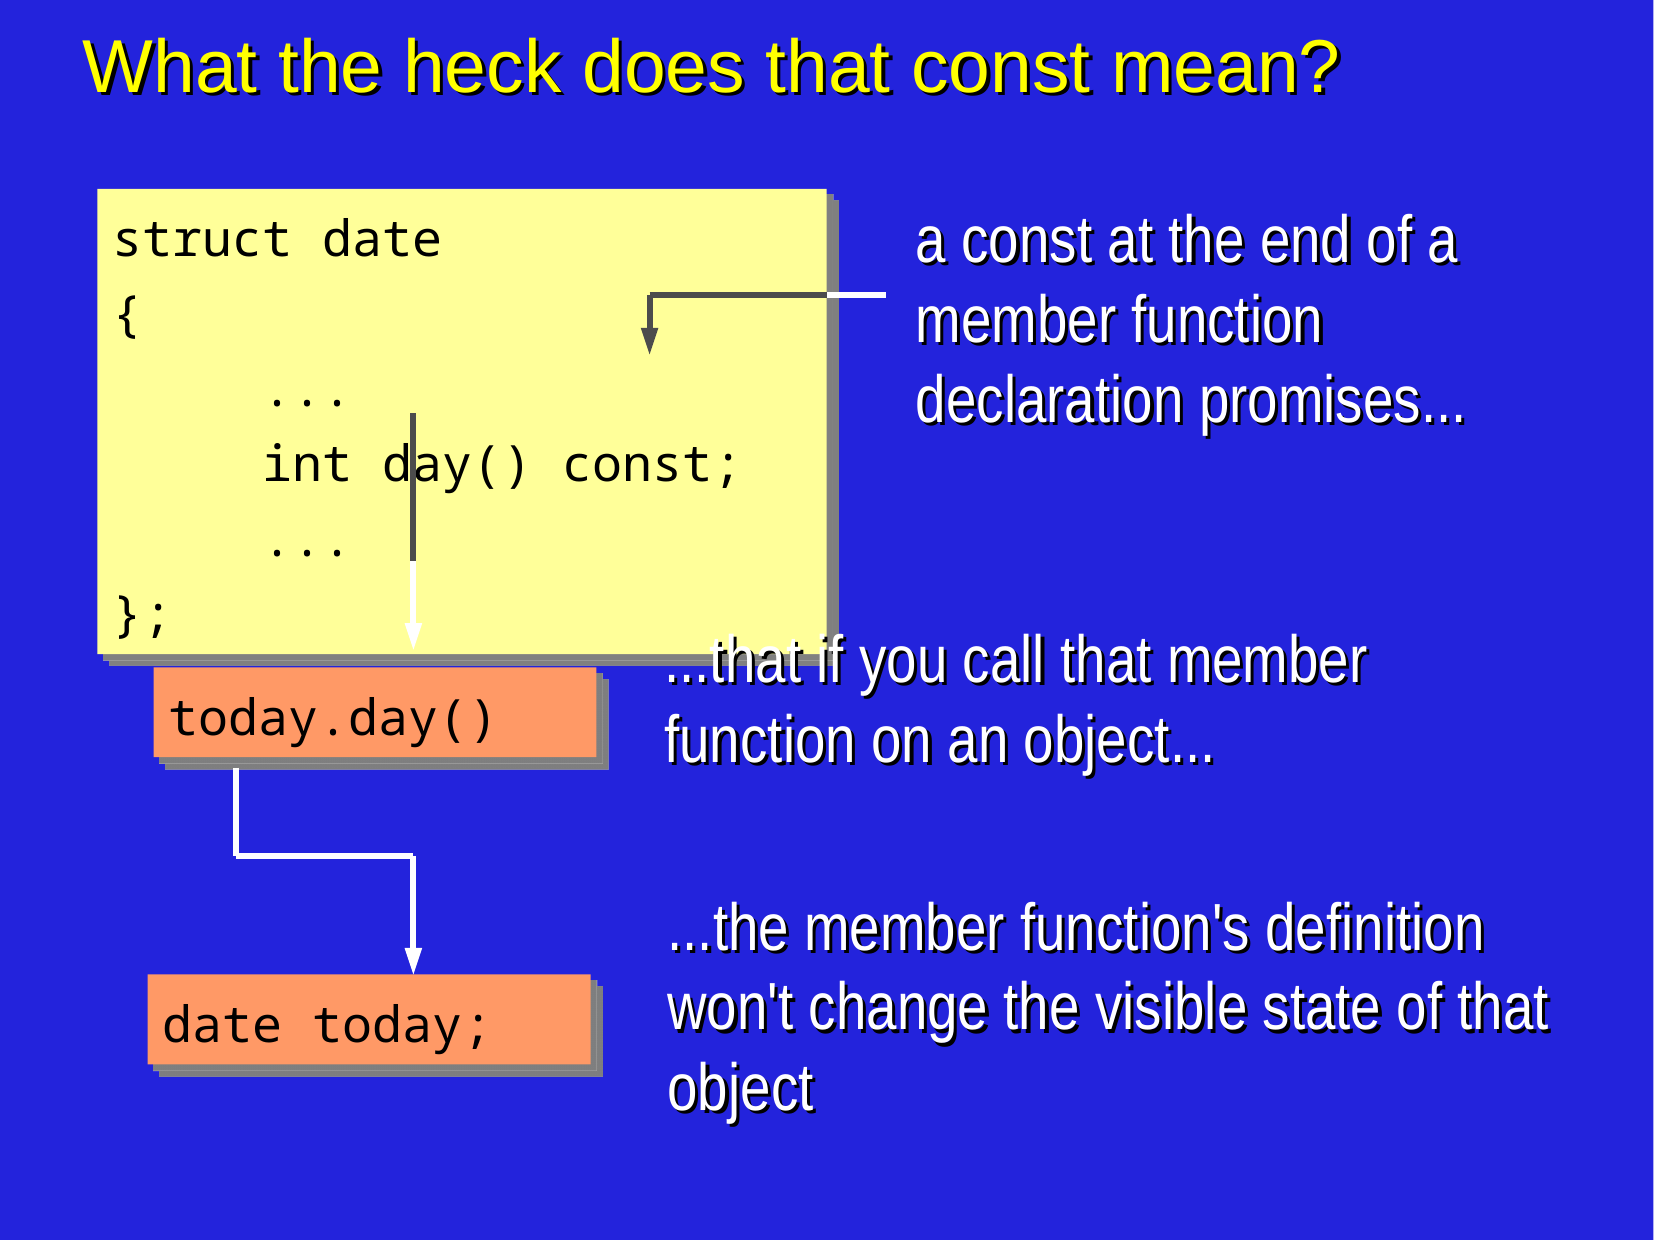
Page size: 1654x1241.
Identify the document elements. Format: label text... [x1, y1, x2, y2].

title What the heck does that const mean? [82, 2, 1571, 130]
text_box ...that if you call that member function on an object... [649, 608, 1566, 784]
text_box today.day() [153, 667, 597, 758]
text_box a const at the end of a member function declaration promises... [901, 188, 1595, 444]
text_box ...the member function's definition won't change the visible state of that object [652, 875, 1625, 1132]
text_box struct date { ... int day() const; ... }; [97, 188, 827, 655]
text_box date today; [147, 974, 591, 1065]
